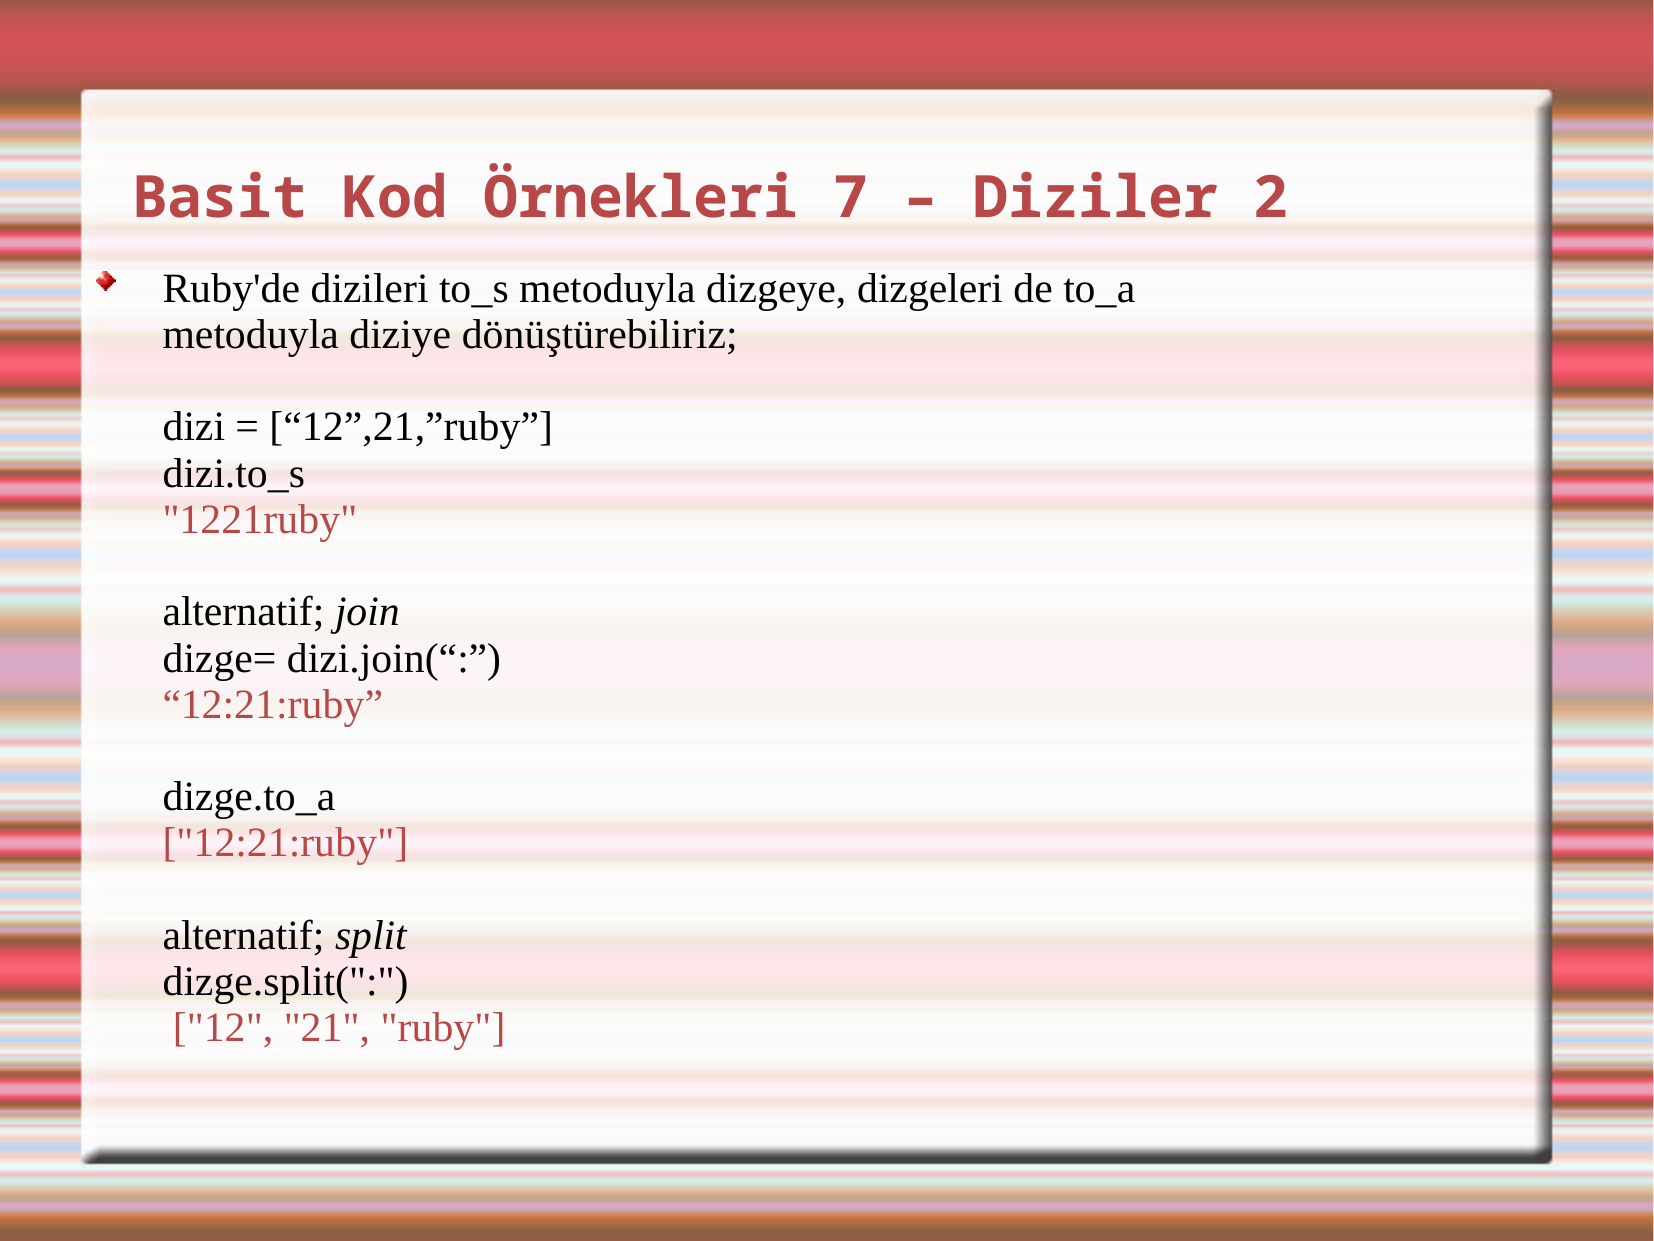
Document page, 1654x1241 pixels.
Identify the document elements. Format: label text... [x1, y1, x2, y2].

text_box Basit Kod Örnekleri 7 – Diziler 2 [118, 147, 1303, 230]
text_box Ruby'de dizileri to_s metoduyla dizgeye, dizgeleri de to_a metoduyla diziye dönüştürebiliriz; dizi = [“12”,21,”ruby”] dizi.to_s "1221ruby" alternatif; join dizge= dizi.join(“:”) “12:21:ruby” dizge.to_a ["12:21:ruby"] alternatif; split dizge.split(":") ["12", "21", "ruby"] [147, 257, 1329, 1105]
picture [0, 0, 1654, 1241]
